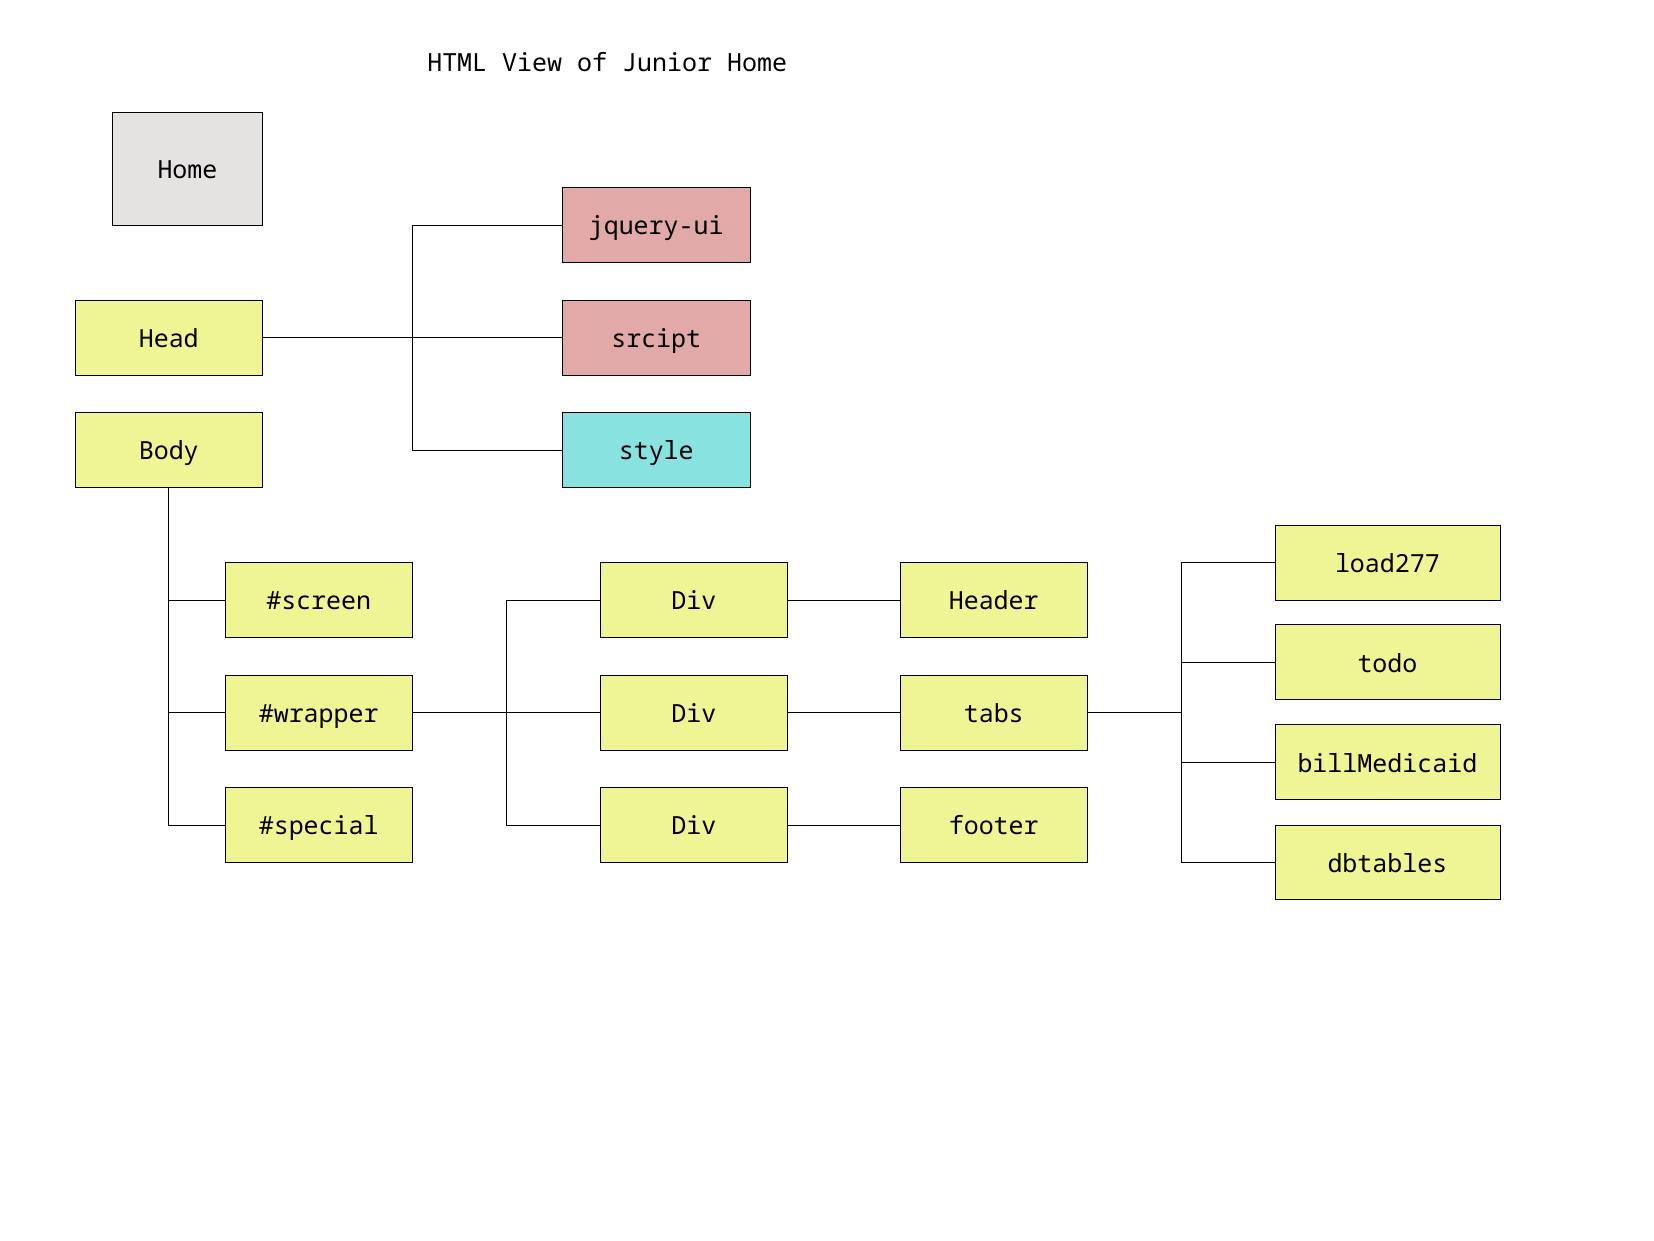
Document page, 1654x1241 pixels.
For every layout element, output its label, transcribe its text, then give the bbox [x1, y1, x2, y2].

text_box Header [900, 562, 1088, 638]
text_box Div [600, 675, 788, 751]
text_box HTML View of Junior Home [412, 37, 938, 81]
text_box jquery-ui [562, 187, 751, 263]
text_box #special [225, 787, 413, 863]
text_box Head [75, 300, 263, 376]
text_box Div [600, 787, 788, 863]
text_box #screen [225, 562, 413, 638]
text_box dbtables [1275, 825, 1501, 900]
text_box Div [600, 562, 788, 638]
text_box srcipt [562, 300, 751, 376]
text_box Body [75, 412, 263, 488]
text_box style [562, 412, 751, 488]
text_box #wrapper [225, 675, 413, 751]
text_box footer [900, 787, 1088, 863]
text_box Home [112, 112, 263, 226]
text_box billMedicaid [1275, 724, 1501, 800]
text_box tabs [900, 675, 1088, 751]
text_box todo [1275, 624, 1501, 700]
text_box load277 [1275, 525, 1501, 601]
